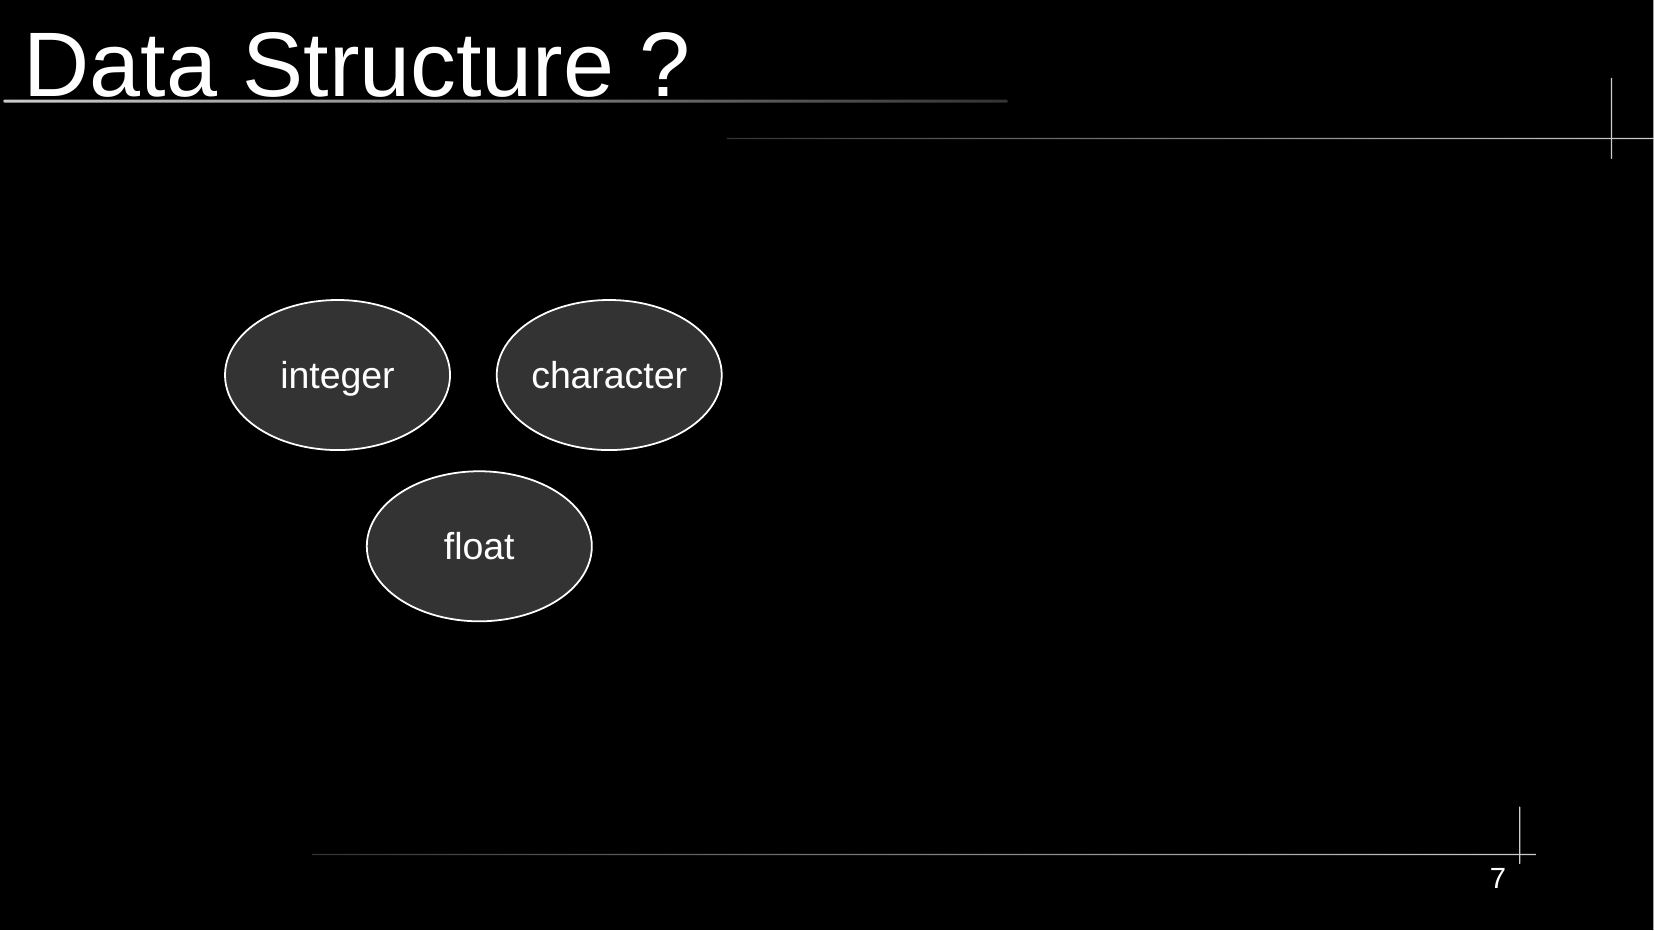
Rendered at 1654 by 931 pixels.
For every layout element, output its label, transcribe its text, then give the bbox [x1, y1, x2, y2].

text_box float [366, 471, 592, 622]
text_box integer [225, 300, 451, 451]
title Data Structure ? [23, 11, 1589, 119]
text_box character [496, 300, 722, 451]
